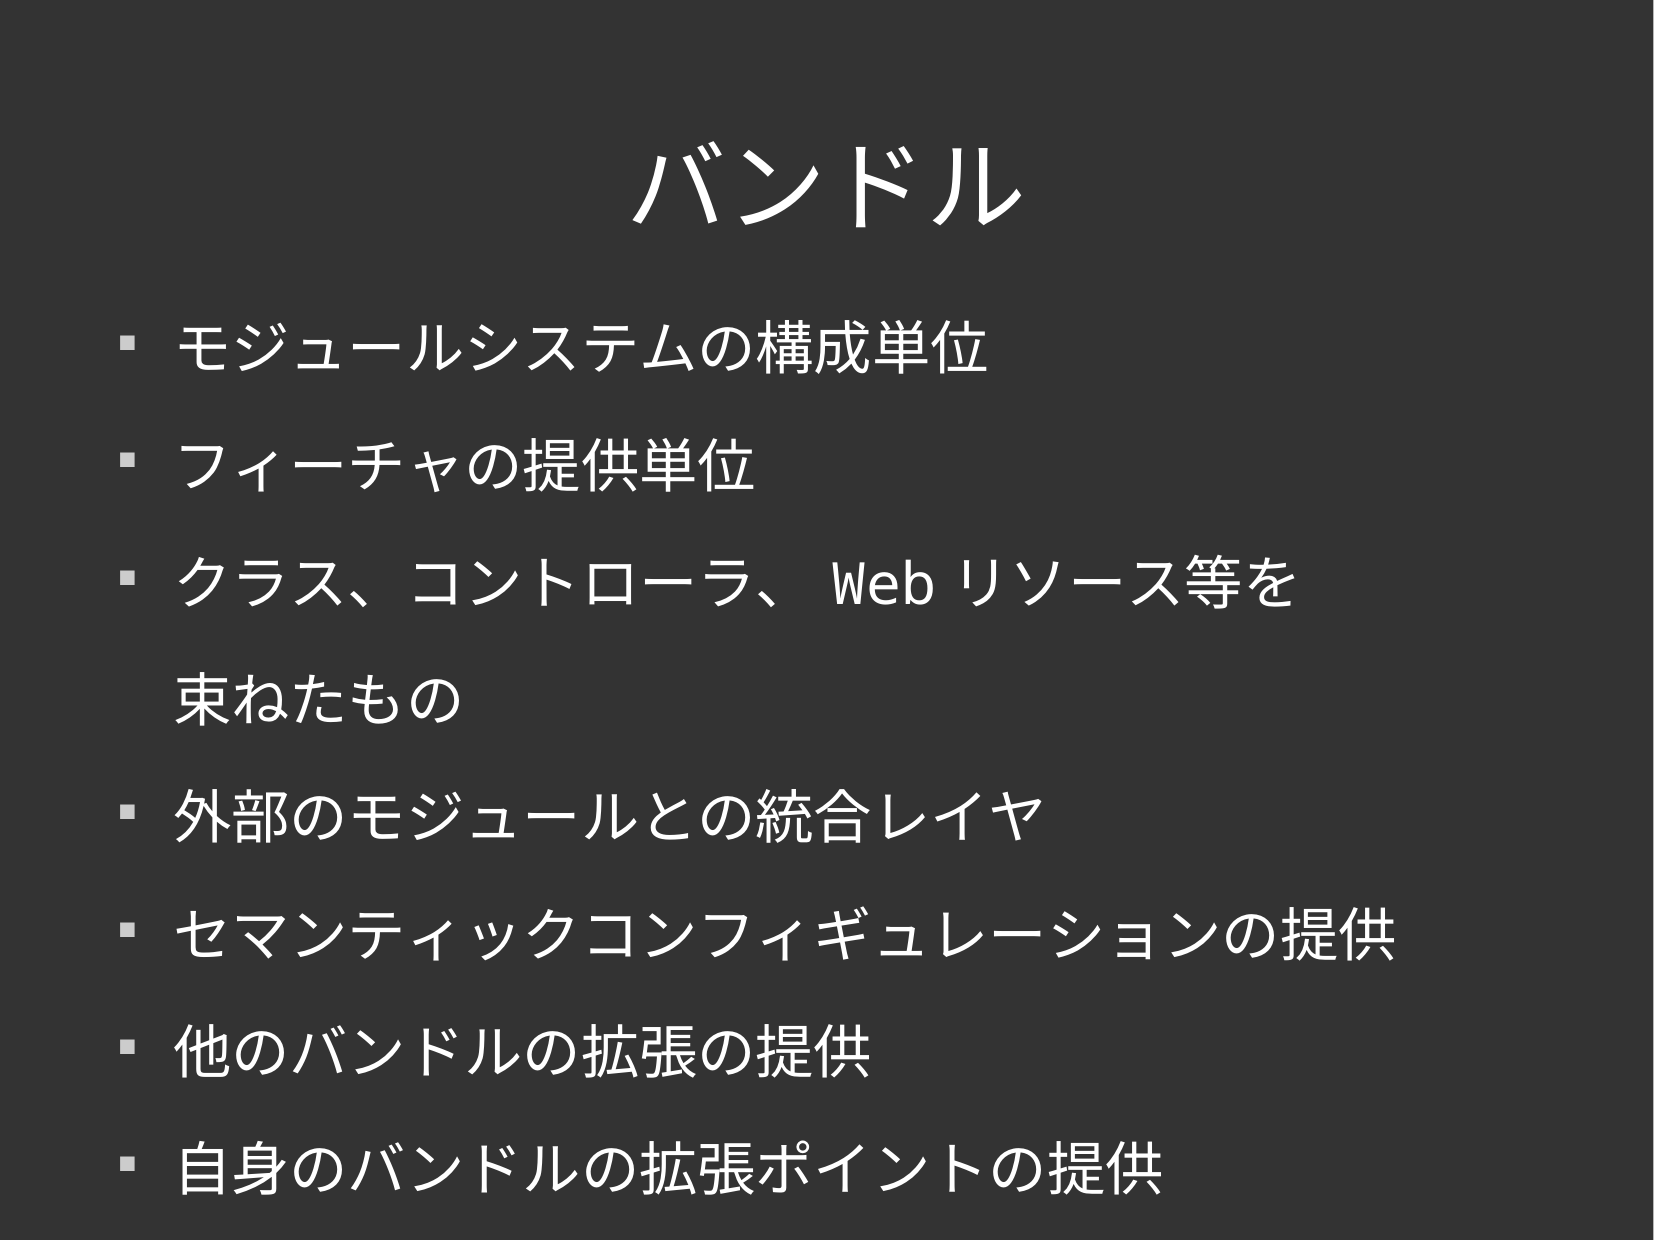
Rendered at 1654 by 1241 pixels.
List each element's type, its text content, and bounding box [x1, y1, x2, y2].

list モジュールシステムの構成単位 フィーチャの提供単位 クラス、コントローラ、Webリソース等を 束ねたもの 外部のモジュールとの統合レイヤ セマンティックコンフィギュレーションの提供 他のバンドルの拡張の提供 自身のバンドルの拡張ポイントの提供 [82, 302, 1571, 1085]
title バンドル [82, 113, 1571, 247]
